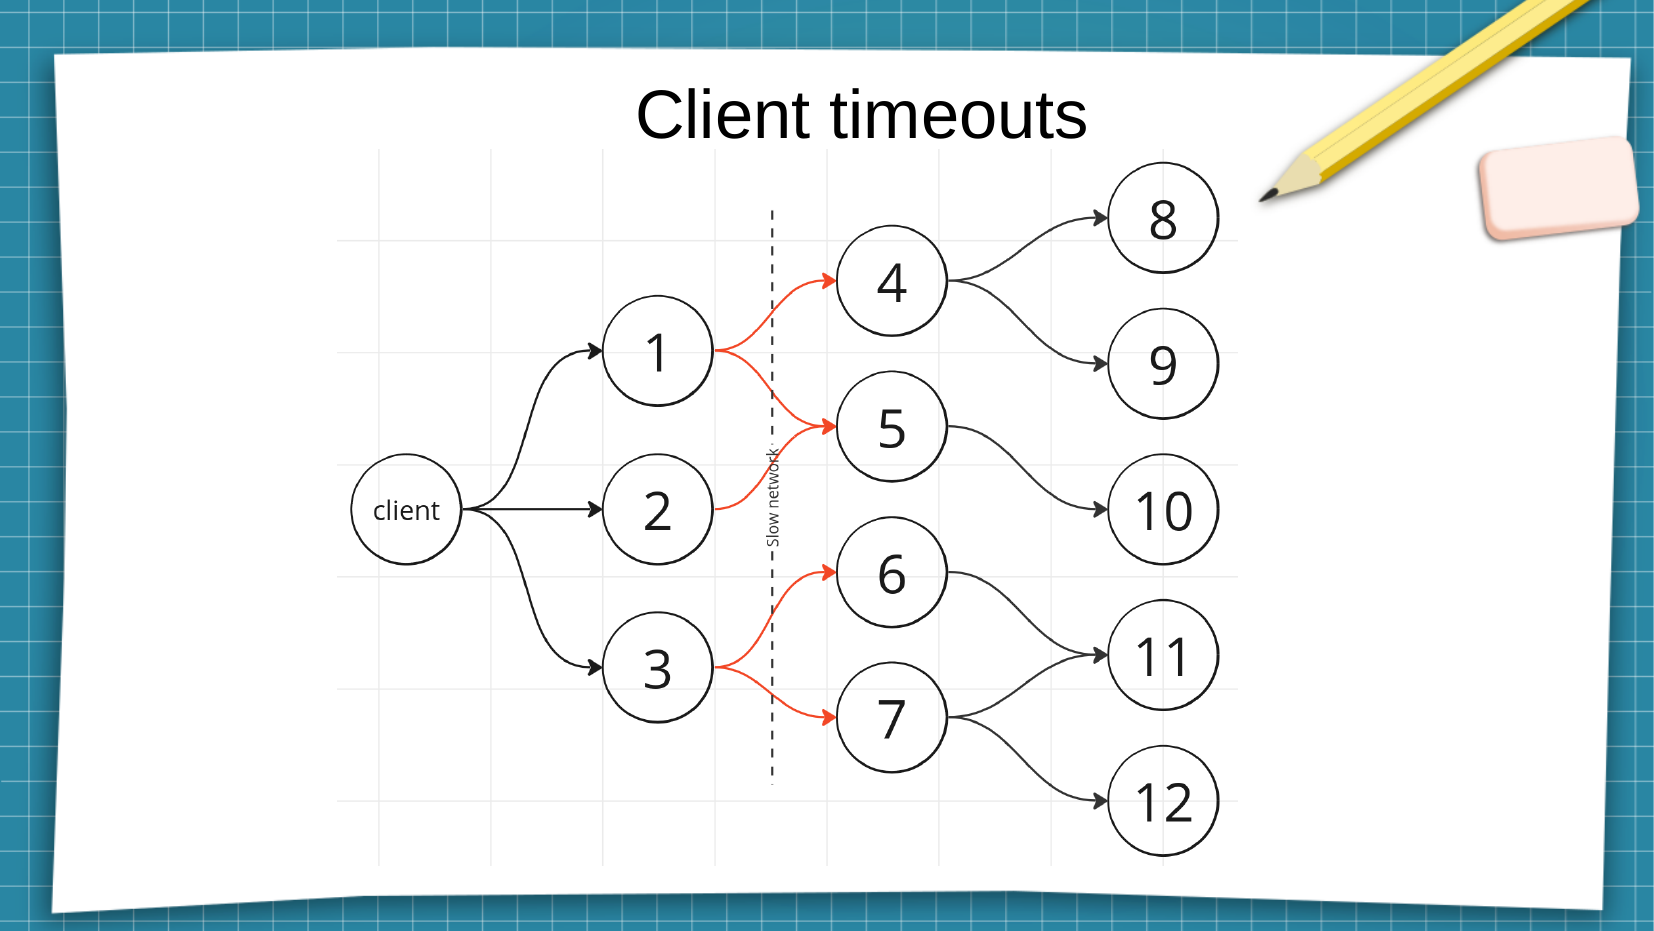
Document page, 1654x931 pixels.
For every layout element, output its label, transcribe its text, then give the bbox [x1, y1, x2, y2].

picture [0, 0, 1654, 931]
title Client timeouts [82, 37, 1571, 193]
